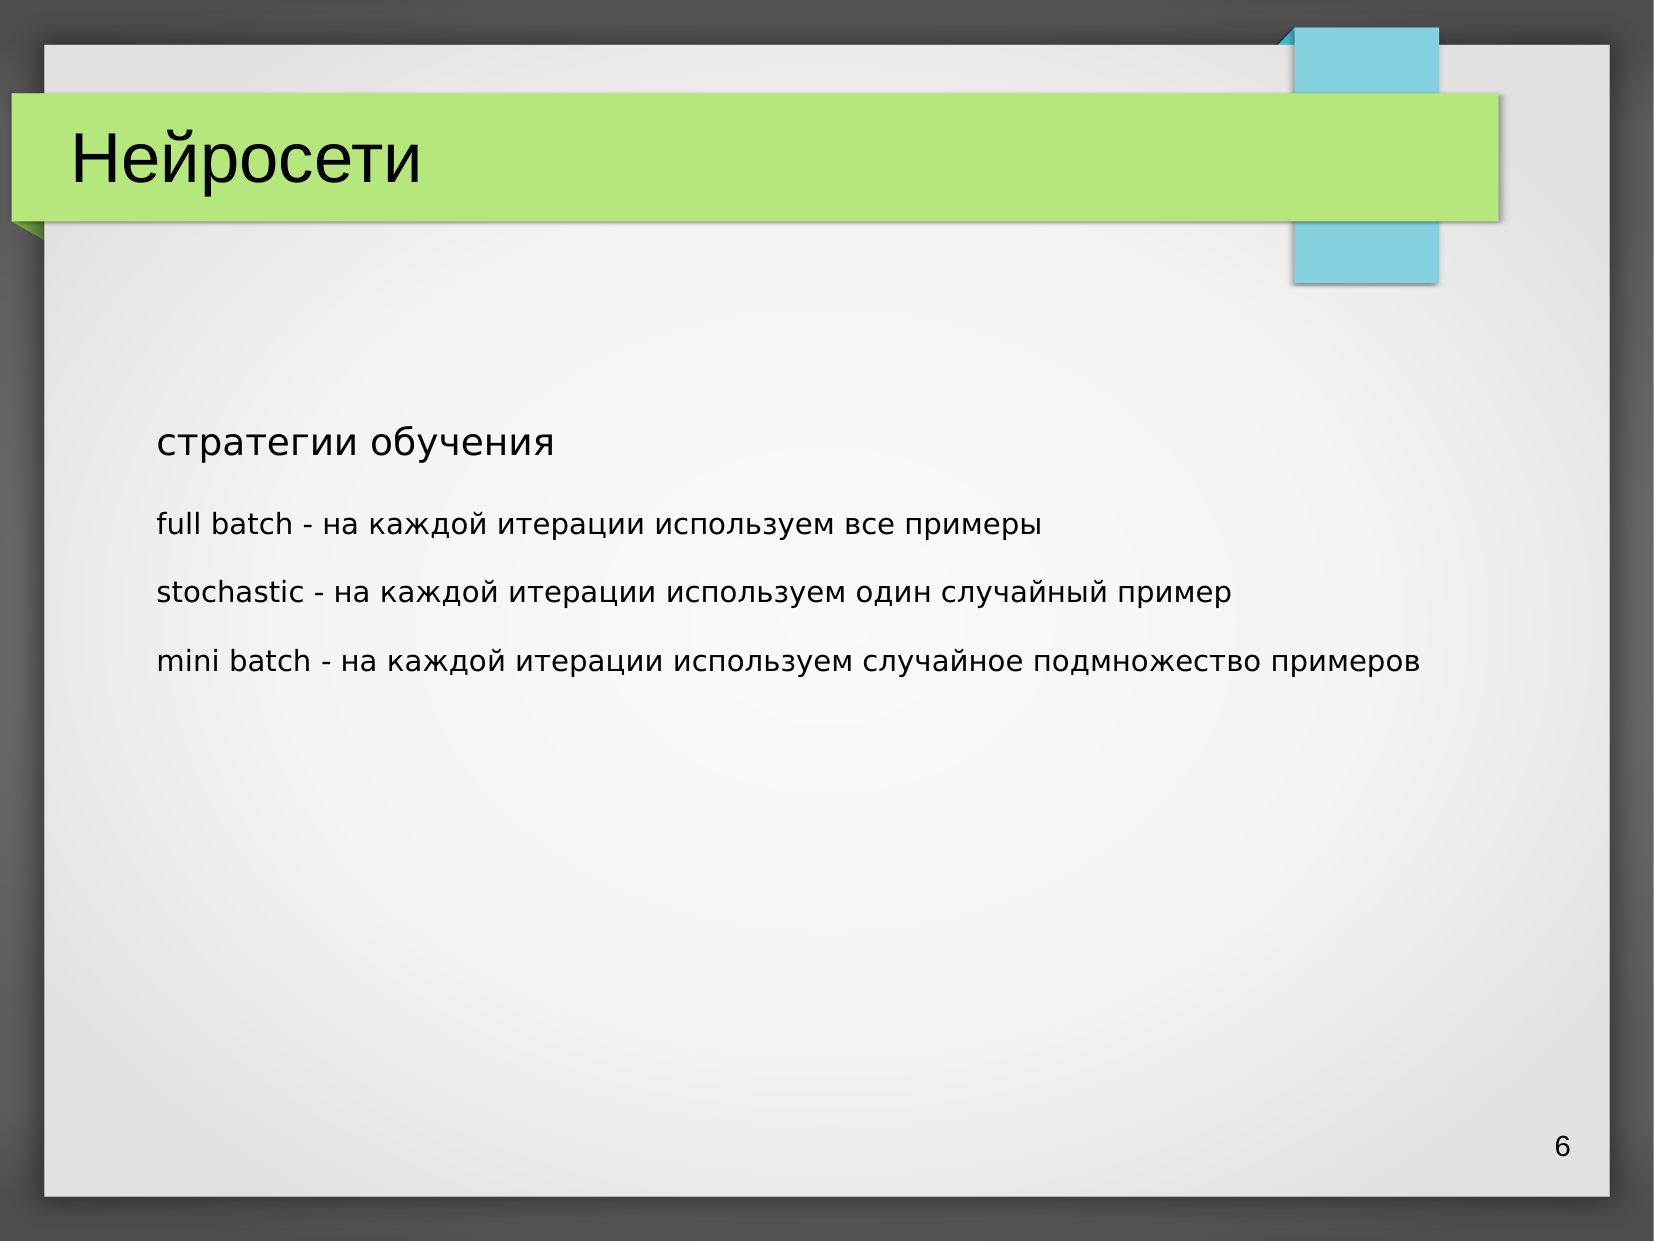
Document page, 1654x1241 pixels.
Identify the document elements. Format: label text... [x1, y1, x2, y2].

text_box стратегии обучения full batсh - на каждой итерации используем все примеры stochastic - на каждой итерации используем один случайный пример mini batch - на каждой итерации используем случайное подмножество примеров [141, 412, 1486, 733]
title Нейросети [70, 118, 1205, 199]
picture [0, 0, 1654, 1241]
